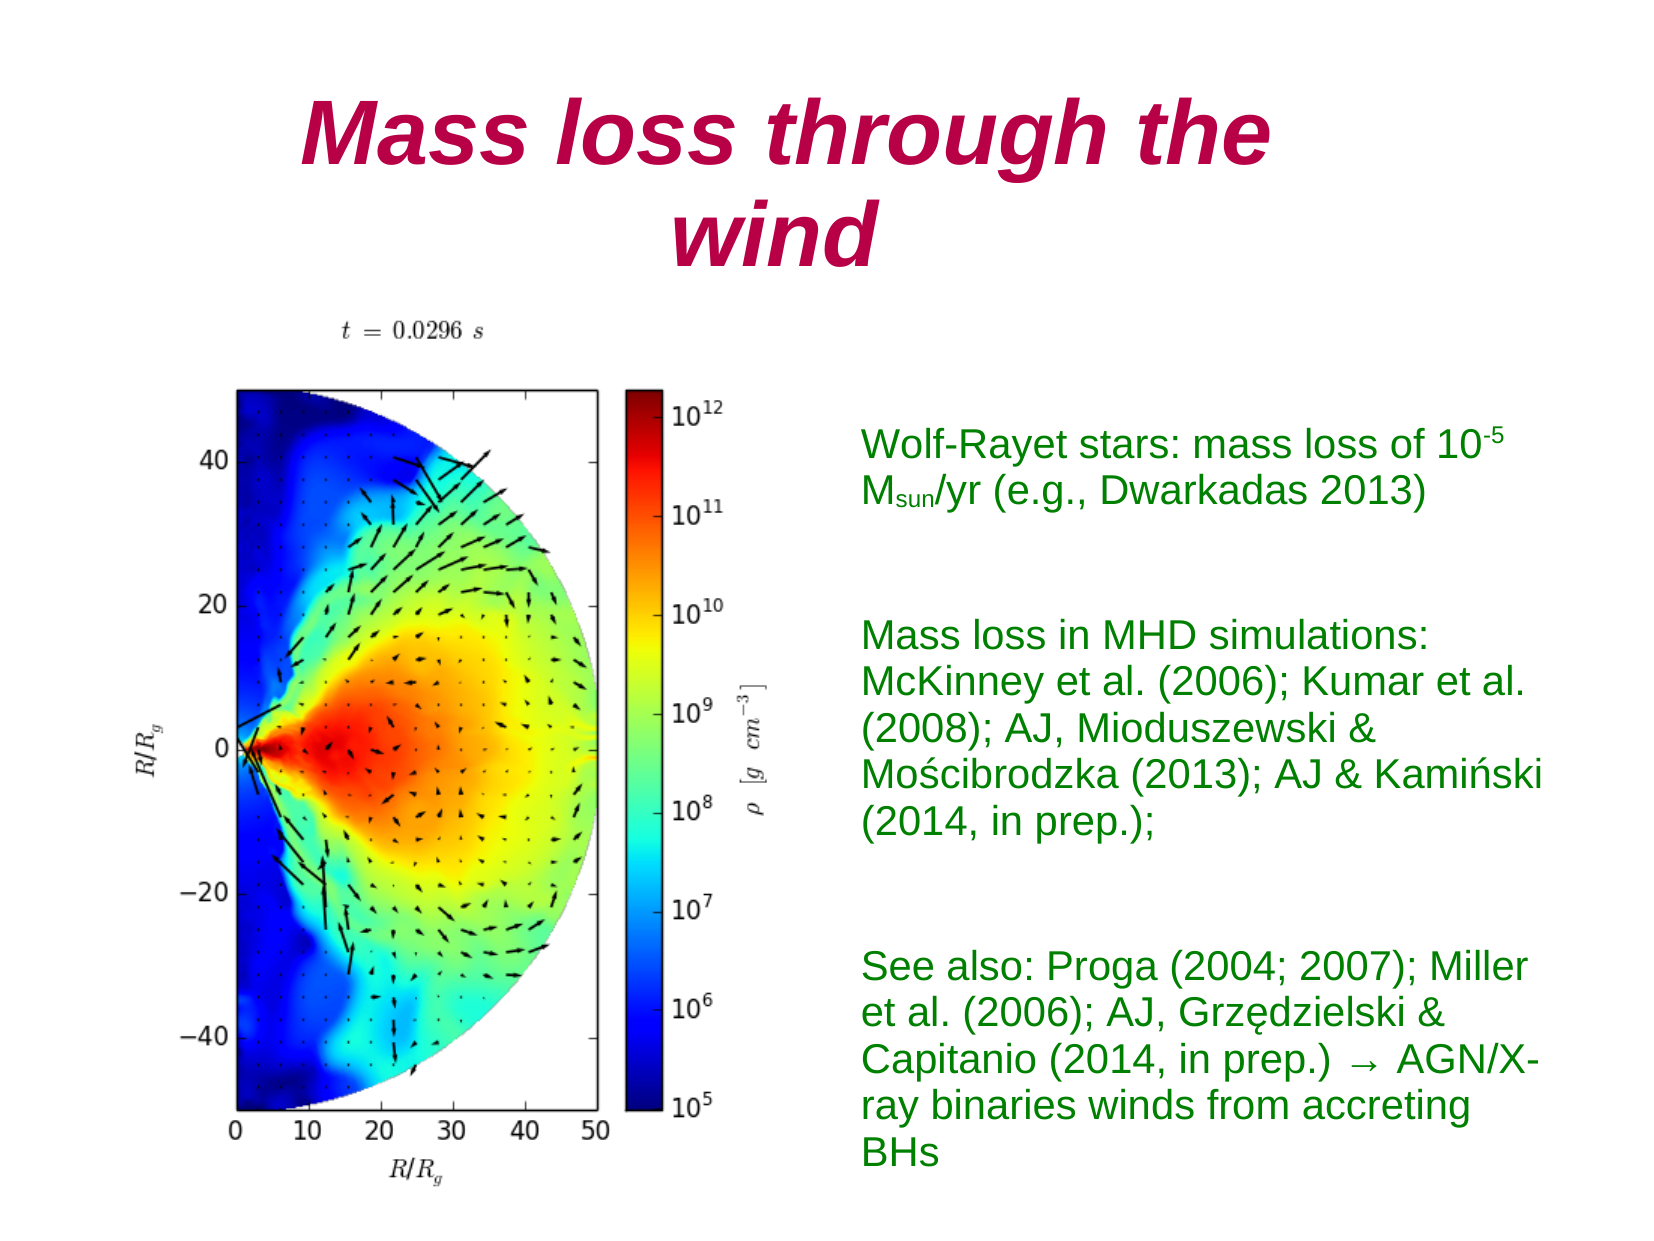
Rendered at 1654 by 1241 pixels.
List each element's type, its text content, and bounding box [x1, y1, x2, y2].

picture [37, 300, 788, 1201]
text_box Wolf-Rayet stars: mass loss of 10-5 Msun/yr (e.g., Dwarkadas 2013) Mass loss in MHD simulations: McKinney et al. (2006); Kumar et al. (2008); AJ, Mioduszewski & Mościbrodzka (2013); AJ & Kamiński (2014, in prep.); See also: Proga (2004; 2007); Miller et al. (2006); AJ, Grzędzielski & Capitanio (2014, in prep.) → AGN/X-ray binaries winds from accreting BHs [846, 337, 1576, 1201]
text_box Mass loss through the wind [187, 75, 1388, 338]
